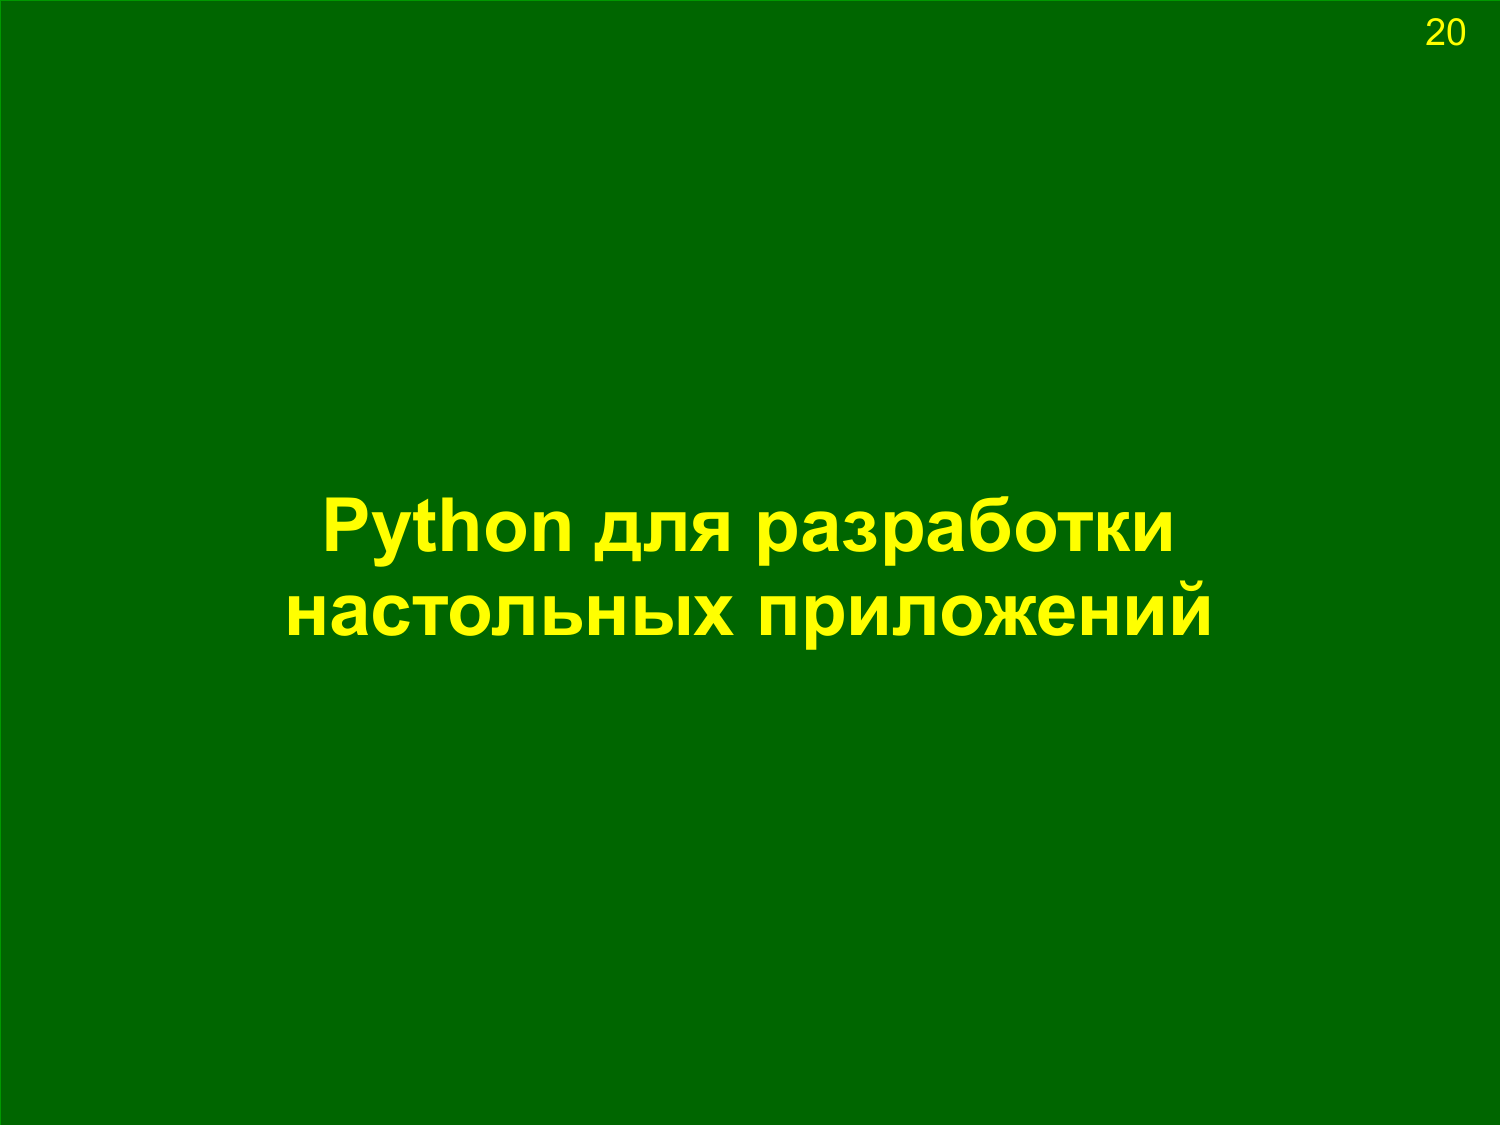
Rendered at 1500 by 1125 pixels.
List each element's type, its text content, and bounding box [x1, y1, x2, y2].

title Python для разработки настольных приложений [75, 247, 1425, 888]
